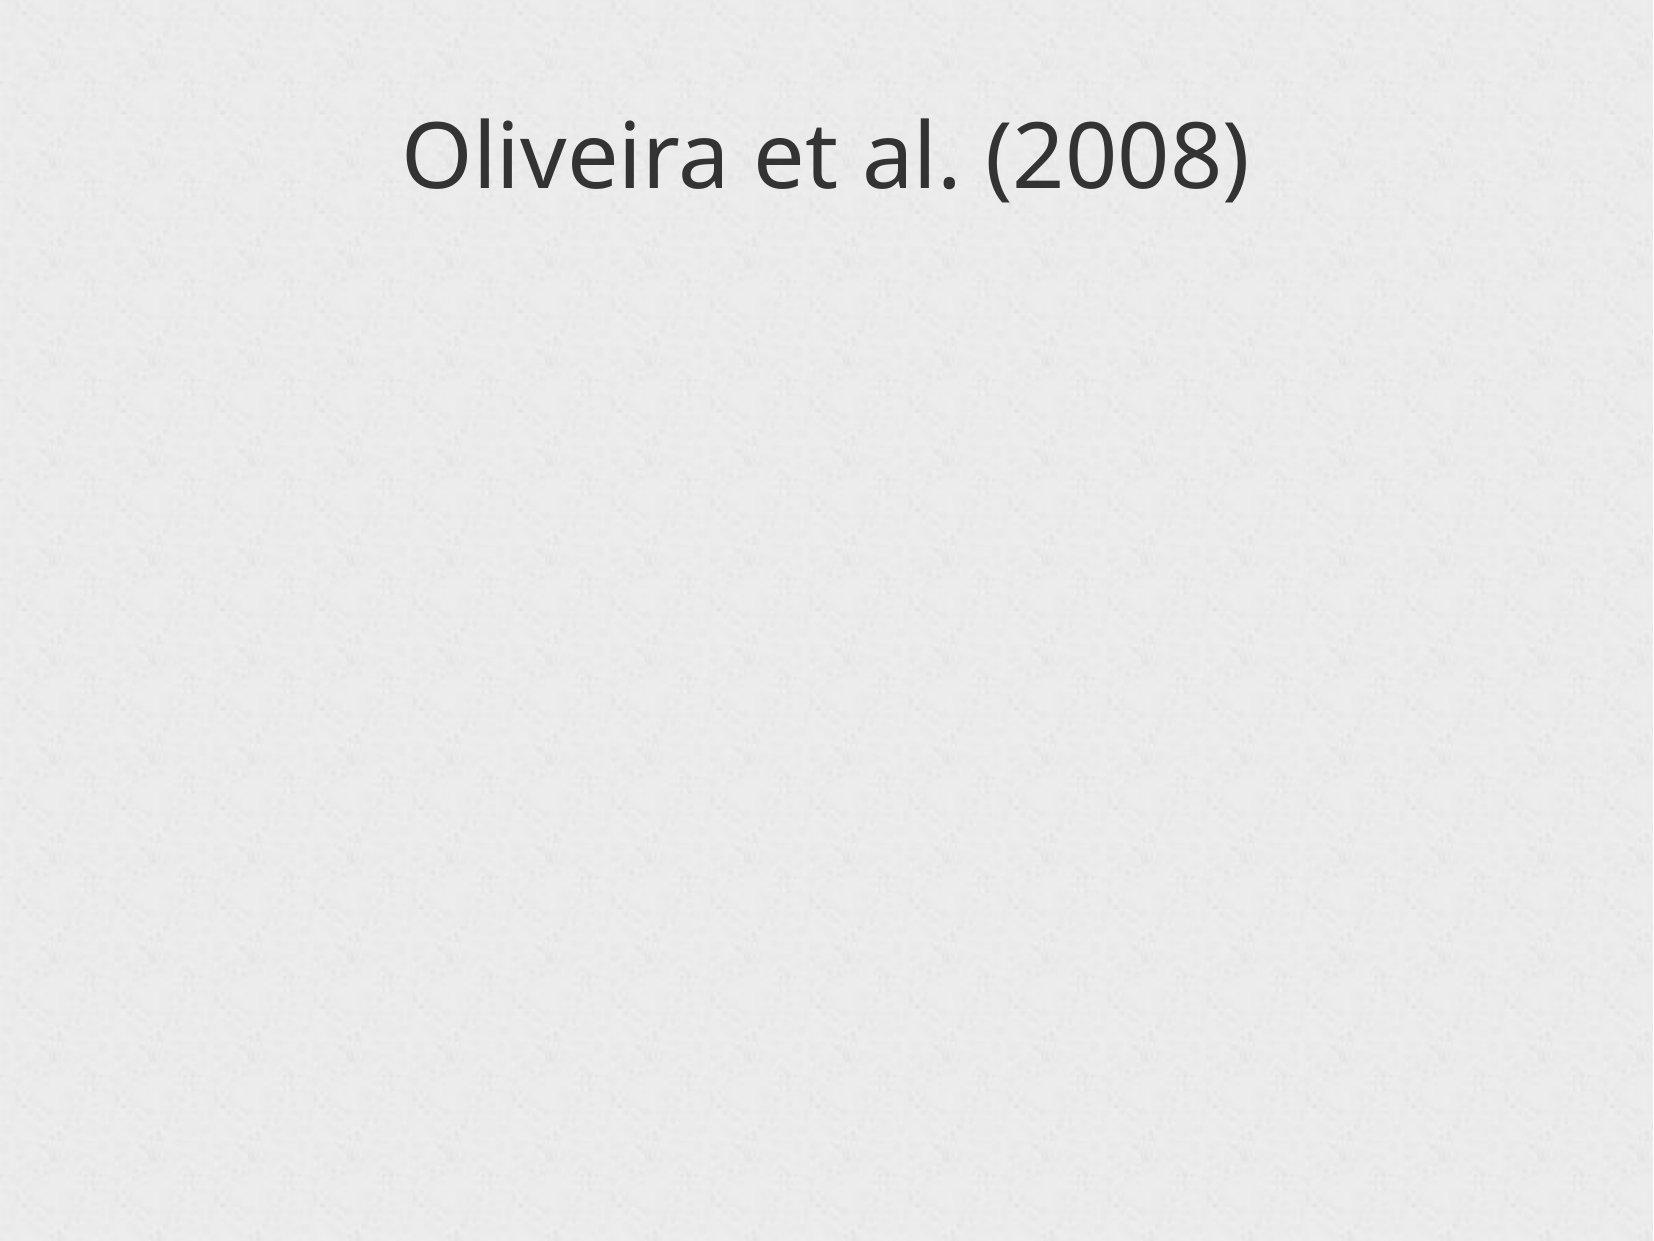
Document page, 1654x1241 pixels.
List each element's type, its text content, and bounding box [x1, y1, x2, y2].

title Oliveira et al. (2008) [82, 49, 1571, 257]
picture [0, 0, 1654, 1241]
